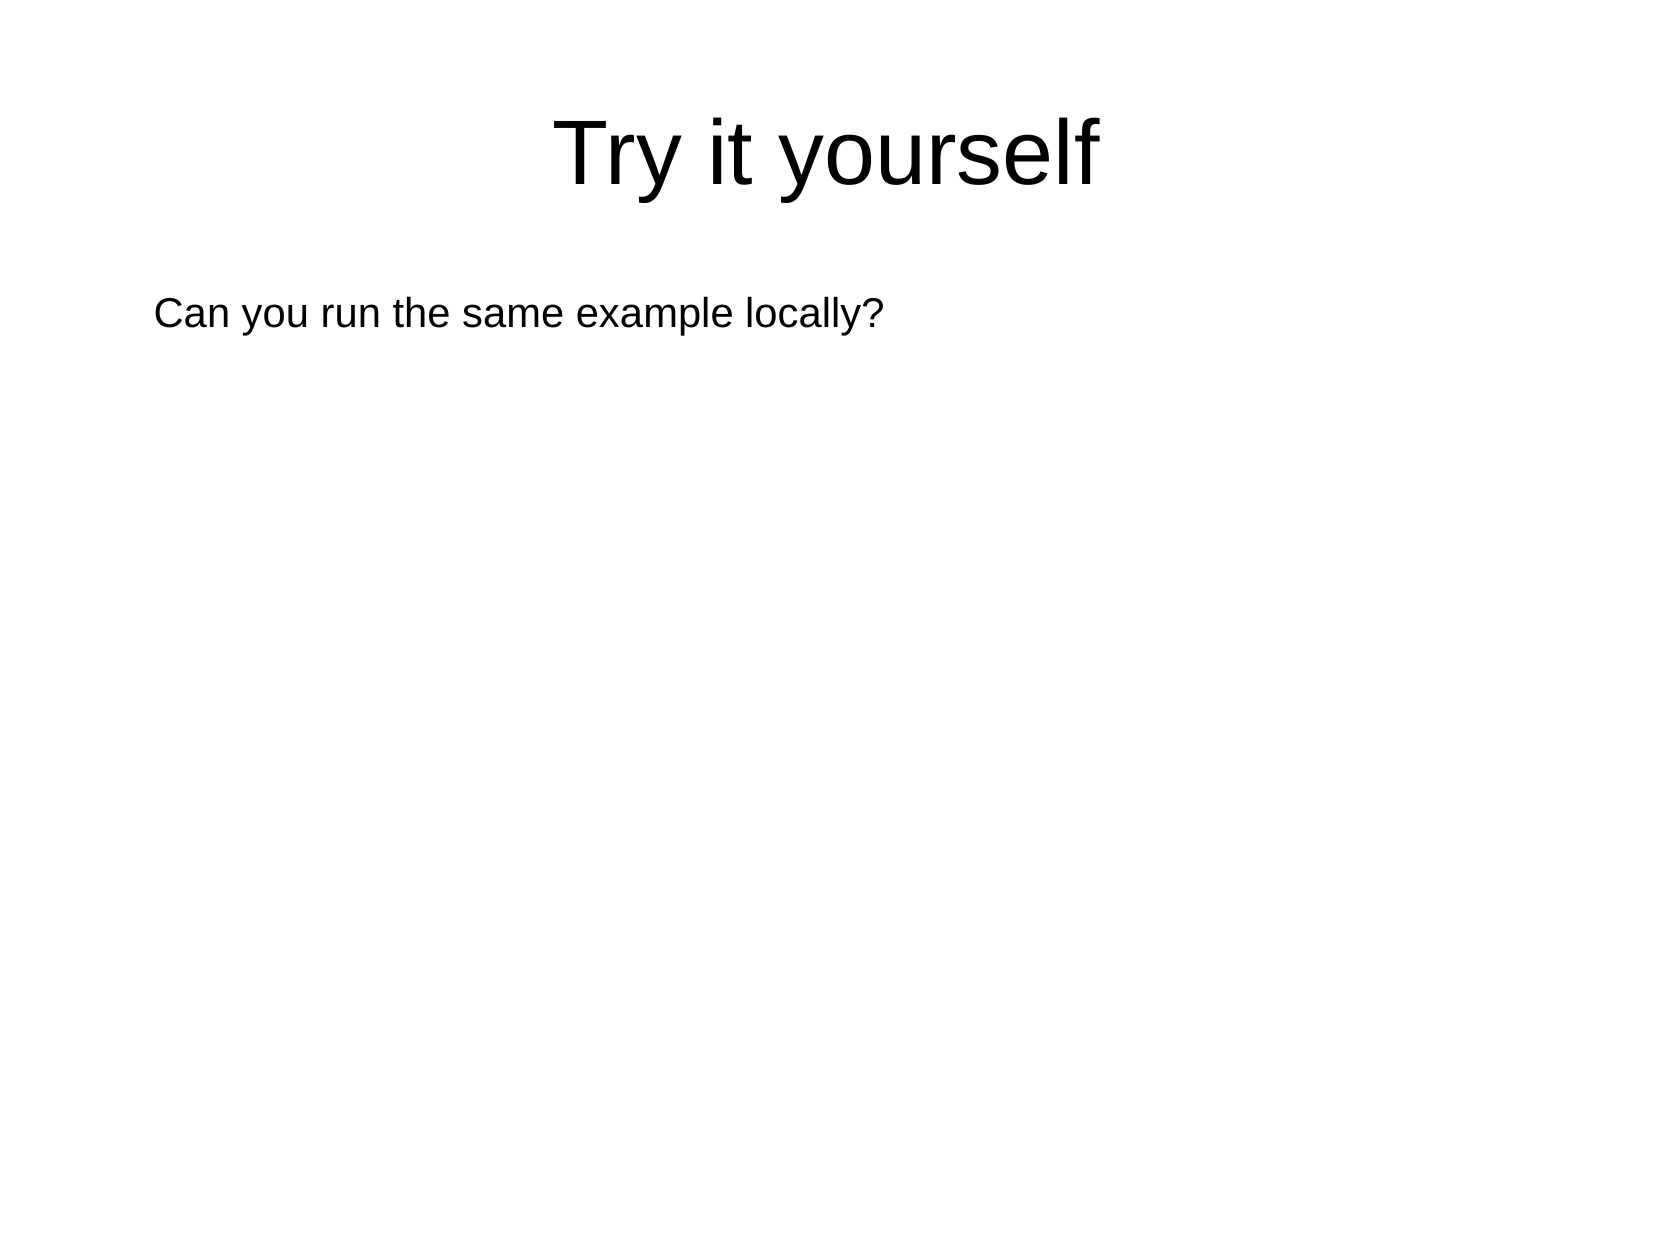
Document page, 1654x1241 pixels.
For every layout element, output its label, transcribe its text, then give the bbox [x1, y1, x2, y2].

list Can you run the same example locally? [82, 290, 1571, 1010]
title Try it yourself [82, 49, 1571, 257]
